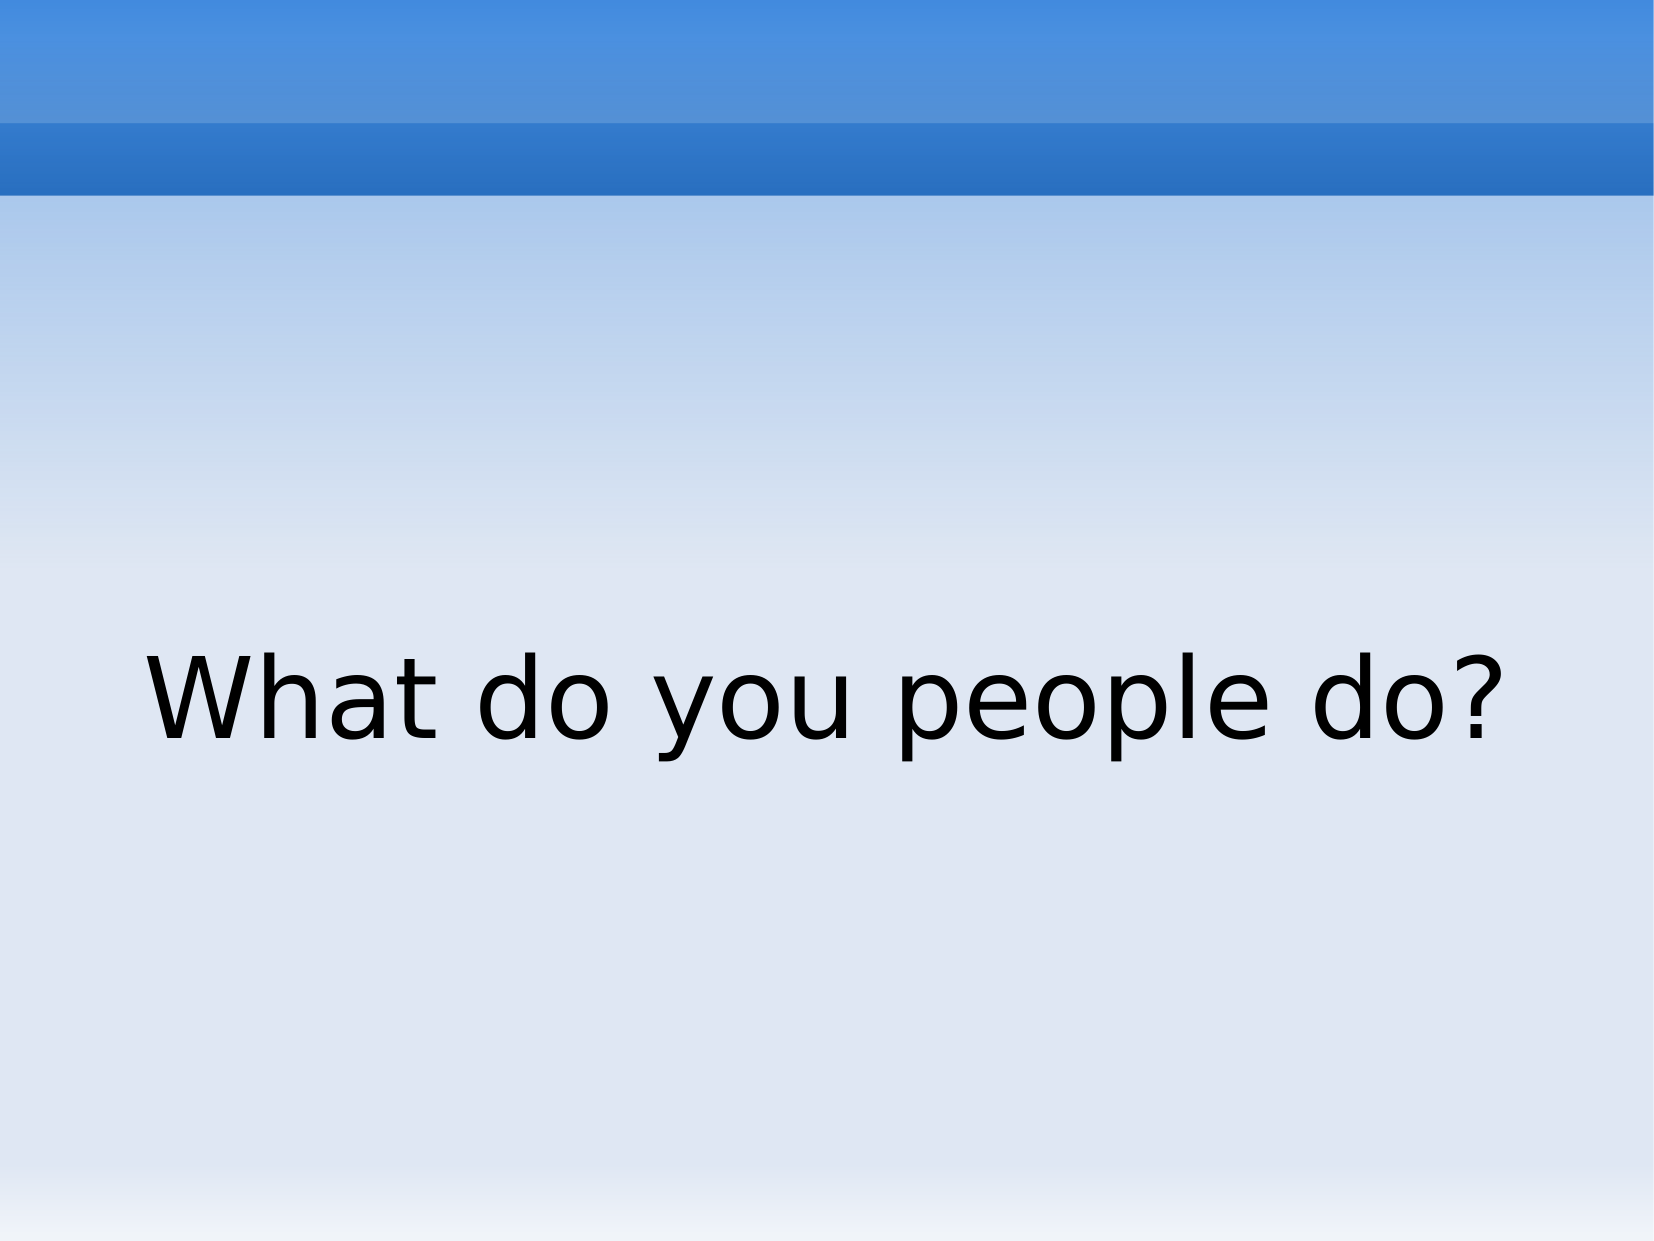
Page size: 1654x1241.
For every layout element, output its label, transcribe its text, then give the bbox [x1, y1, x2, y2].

picture [0, 0, 1654, 1241]
subtitle What do you people do? [82, 290, 1571, 1109]
